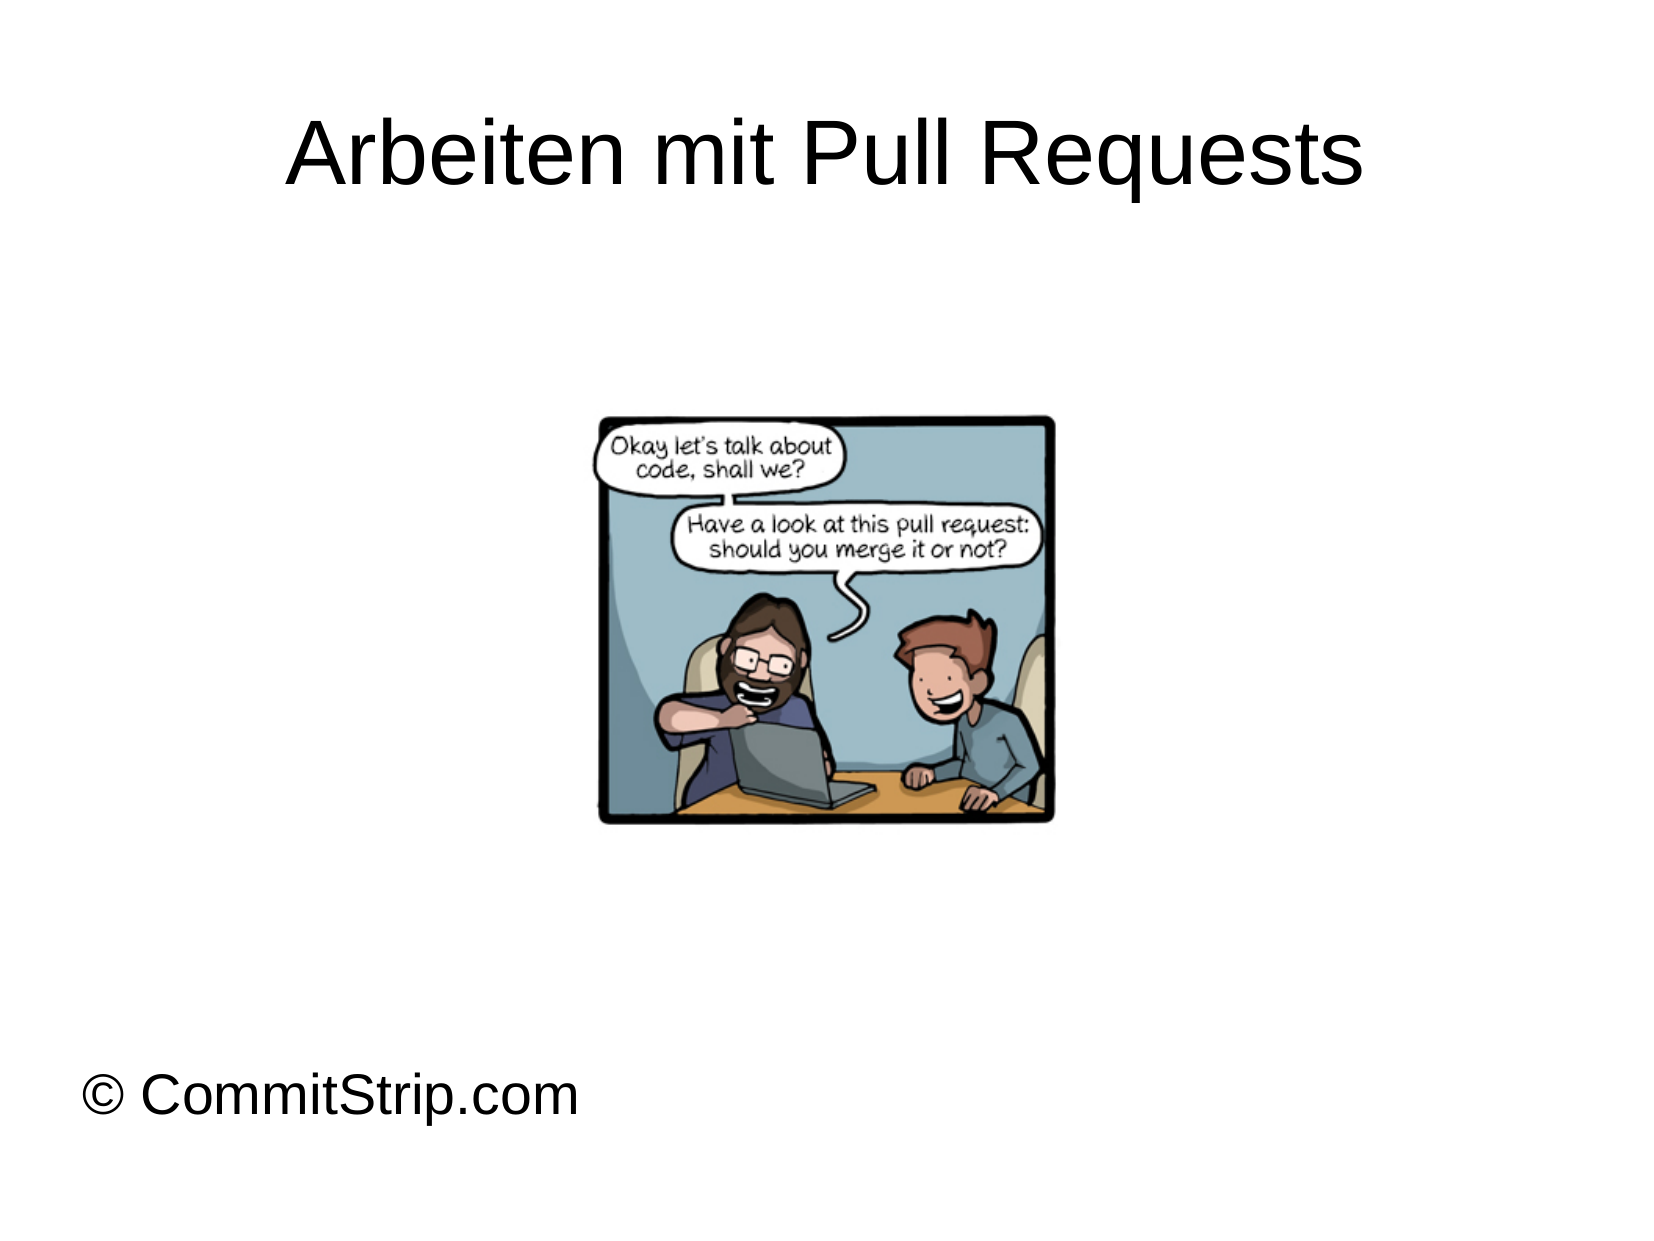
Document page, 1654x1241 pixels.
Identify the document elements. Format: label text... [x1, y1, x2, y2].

picture [583, 401, 1070, 839]
title Arbeiten mit Pull Requests [82, 49, 1571, 257]
list © CommitStrip.com [82, 1062, 1571, 1128]
